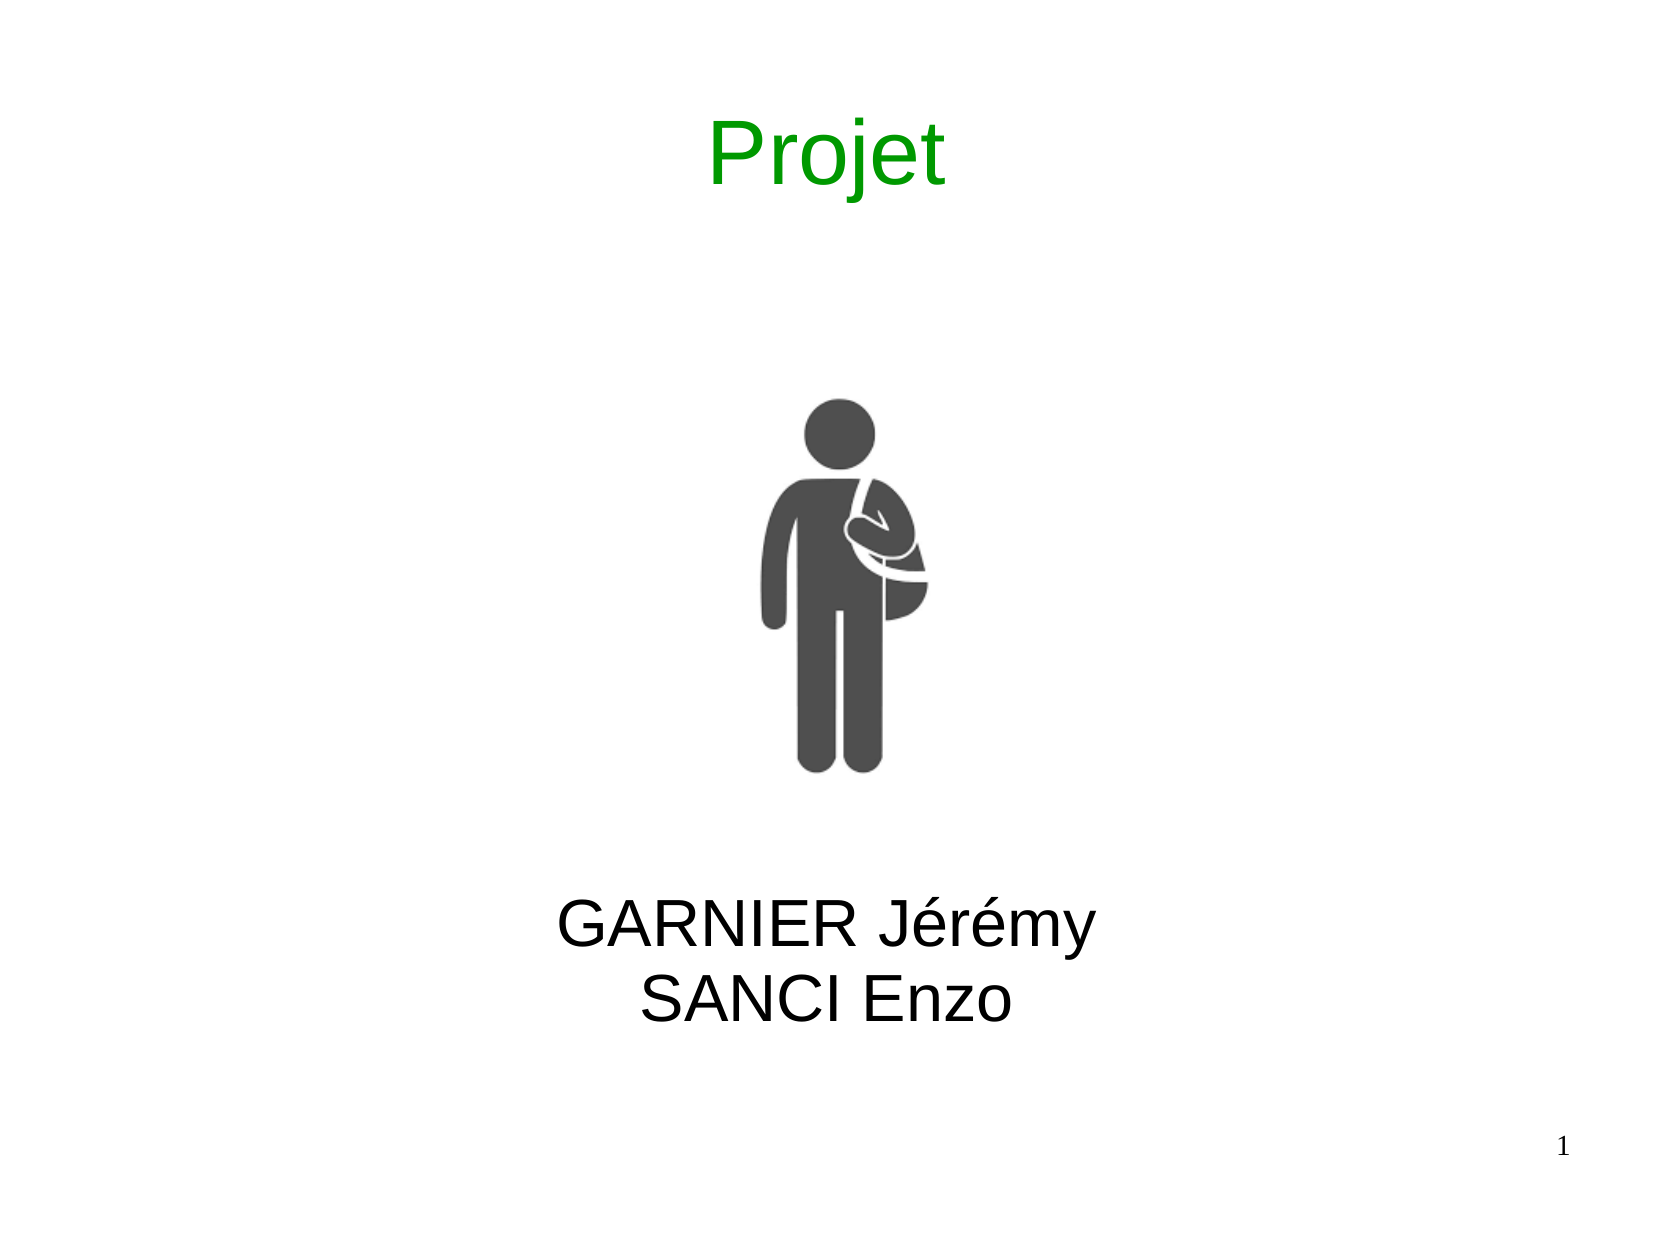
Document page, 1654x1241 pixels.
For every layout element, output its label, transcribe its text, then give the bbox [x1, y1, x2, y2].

picture [696, 377, 993, 796]
title Projet [82, 49, 1571, 257]
subtitle GARNIER Jérémy SANCI Enzo [82, 290, 1571, 1109]
